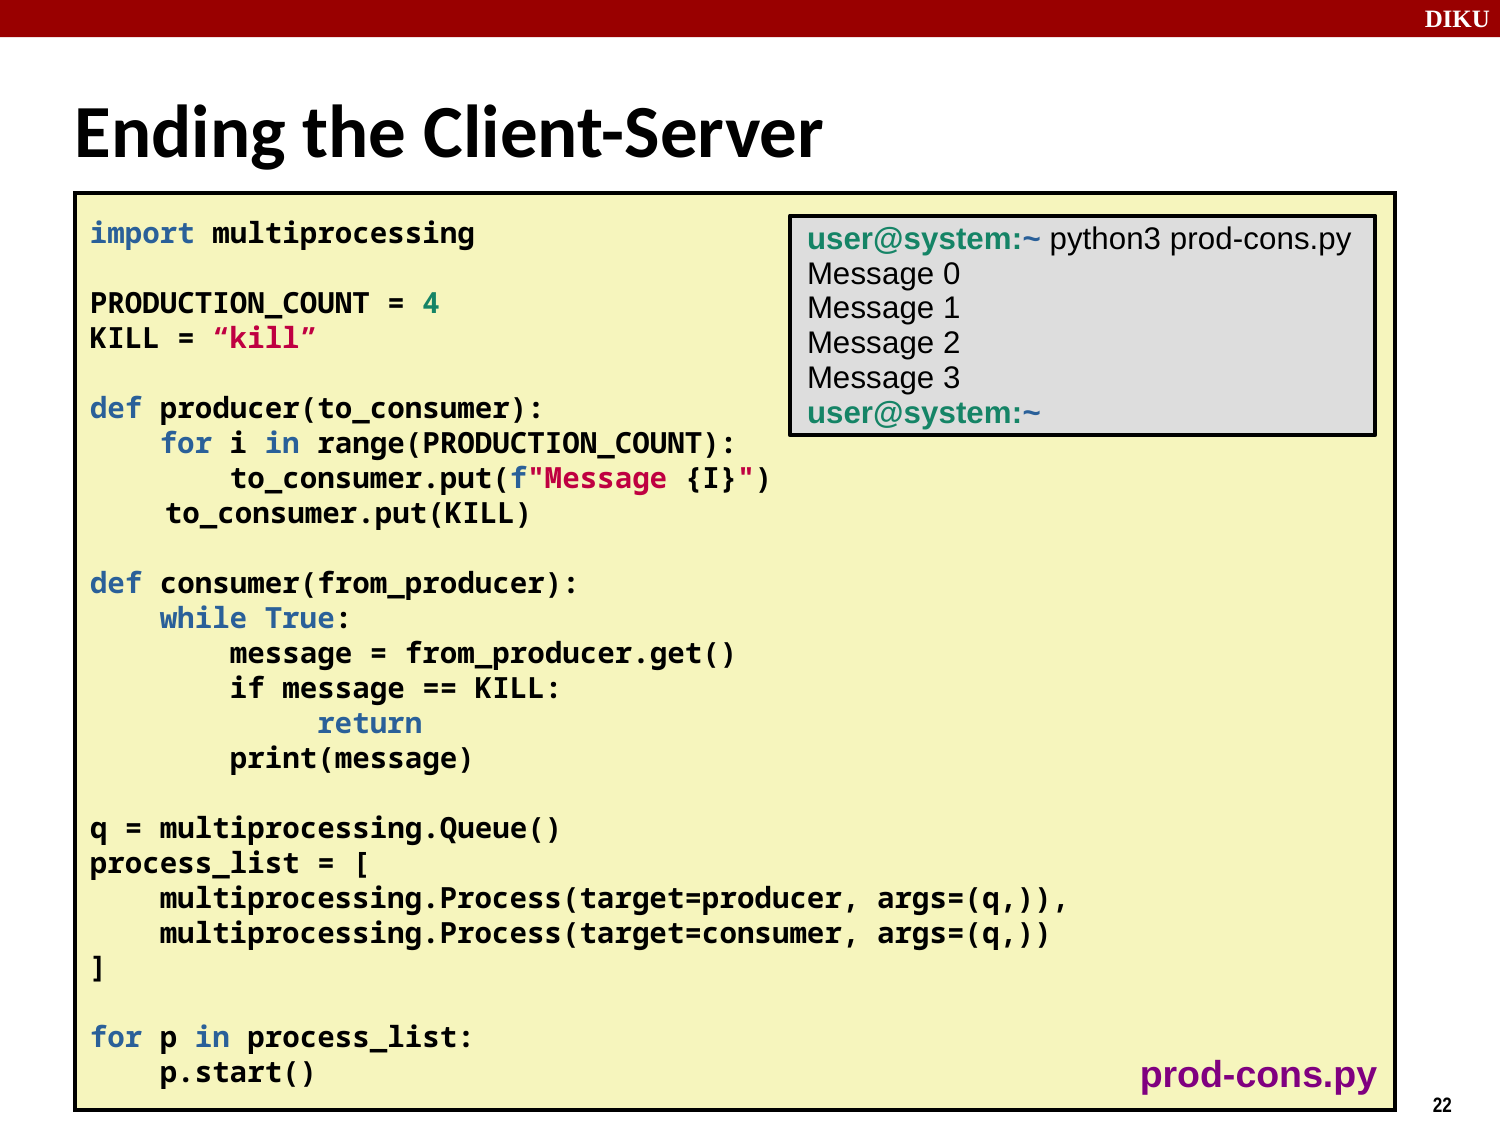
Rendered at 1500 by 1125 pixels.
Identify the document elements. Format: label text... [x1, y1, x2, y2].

text_box import multiprocessing PRODUCTION_COUNT = 4 KILL = “kill” def producer(to_consumer): for i in range(PRODUCTION_COUNT): to_consumer.put(f"Message {I}") to_consumer.put(KILL) def consumer(from_producer): while True: message = from_producer.get() if message == KILL: return print(message) q = multiprocessing.Queue() process_list = [ multiprocessing.Process(target=producer, args=(q,)), multiprocessing.Process(target=consumer, args=(q,)) ] for p in process_list: p.start() [75, 193, 1396, 1111]
text_box user@system:~ python3 prod-cons.py Message 0 Message 1 Message 2 Message 3 user@system:~ [790, 215, 1376, 436]
title Ending the Client-Server [59, 80, 1235, 175]
text_box prod-cons.py [1125, 1045, 1396, 1106]
